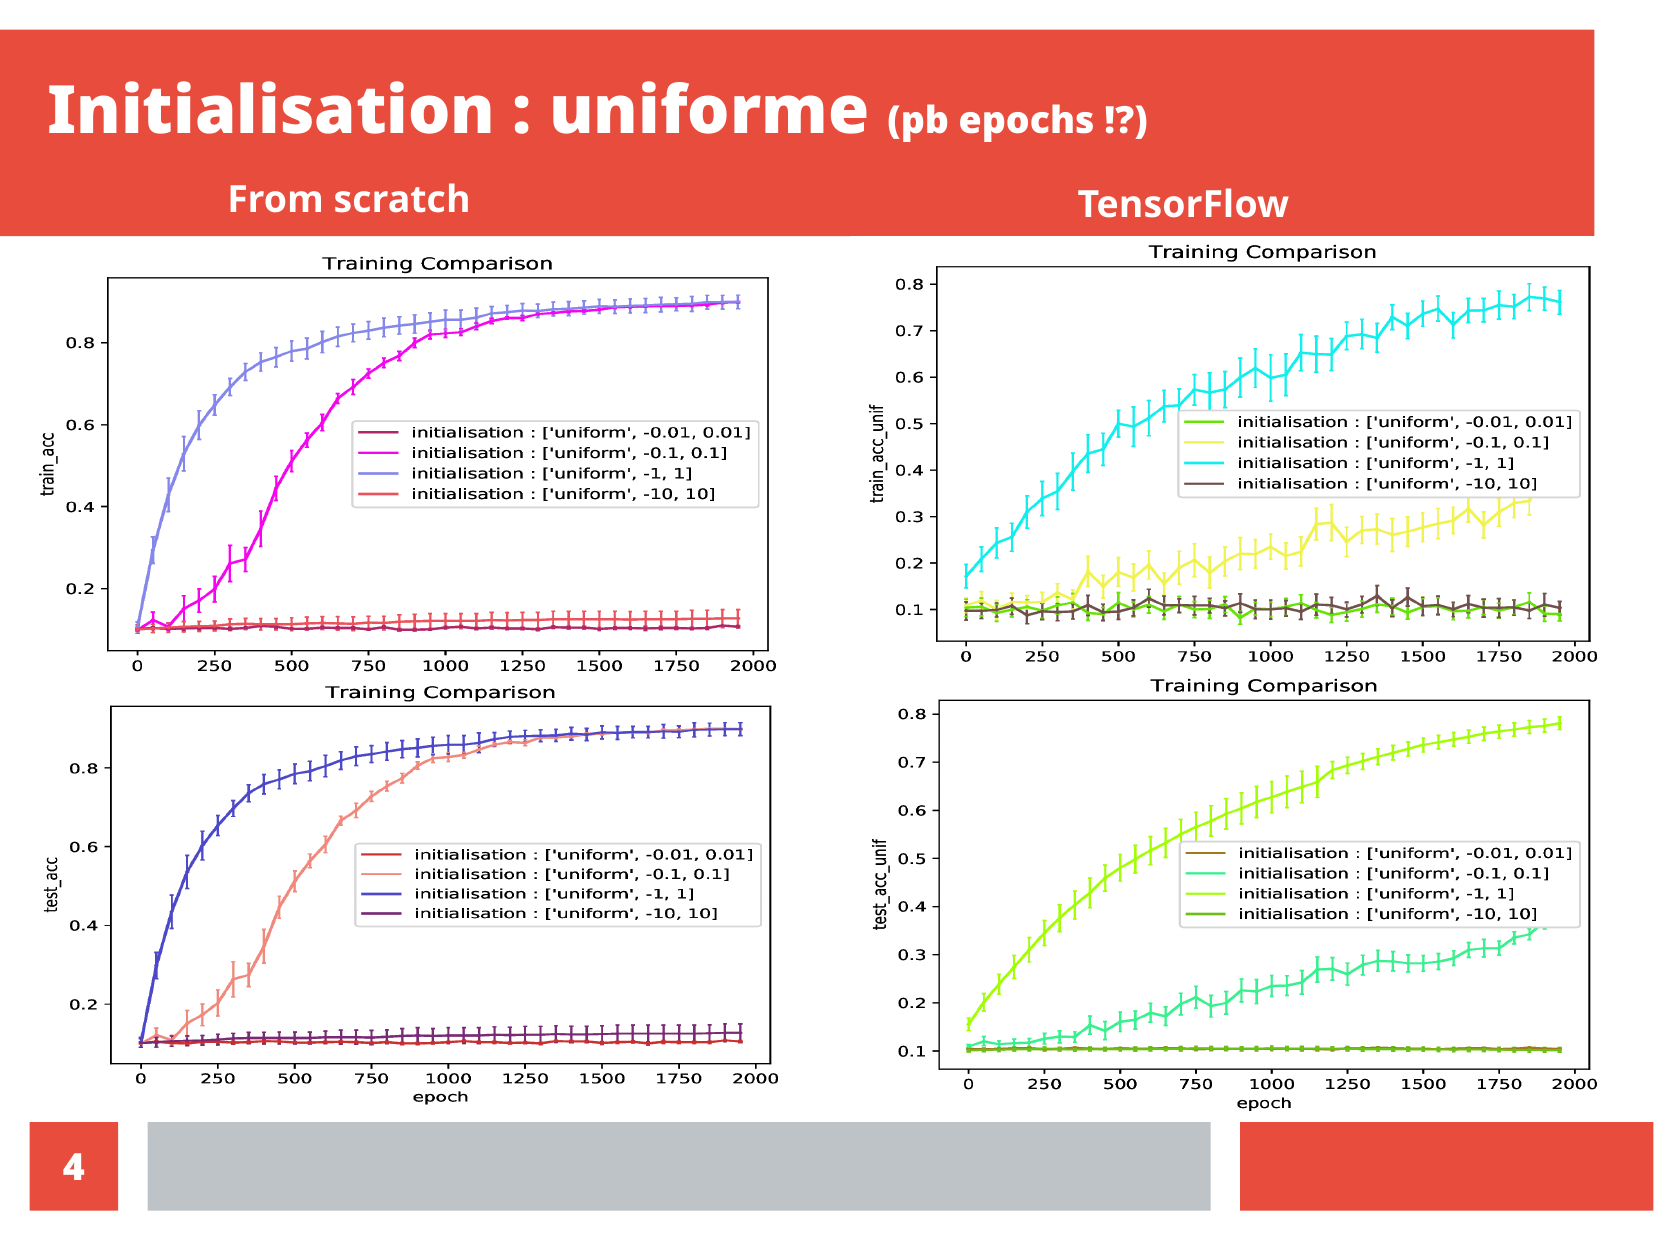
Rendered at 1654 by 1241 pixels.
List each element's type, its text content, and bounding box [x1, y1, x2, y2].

picture [850, 236, 1619, 1114]
title Initialisation : uniforme (pb epochs !?) [47, 5, 1583, 154]
text_box From scratch [212, 165, 567, 268]
picture [29, 248, 798, 1109]
text_box TensorFlow [1062, 169, 1418, 272]
